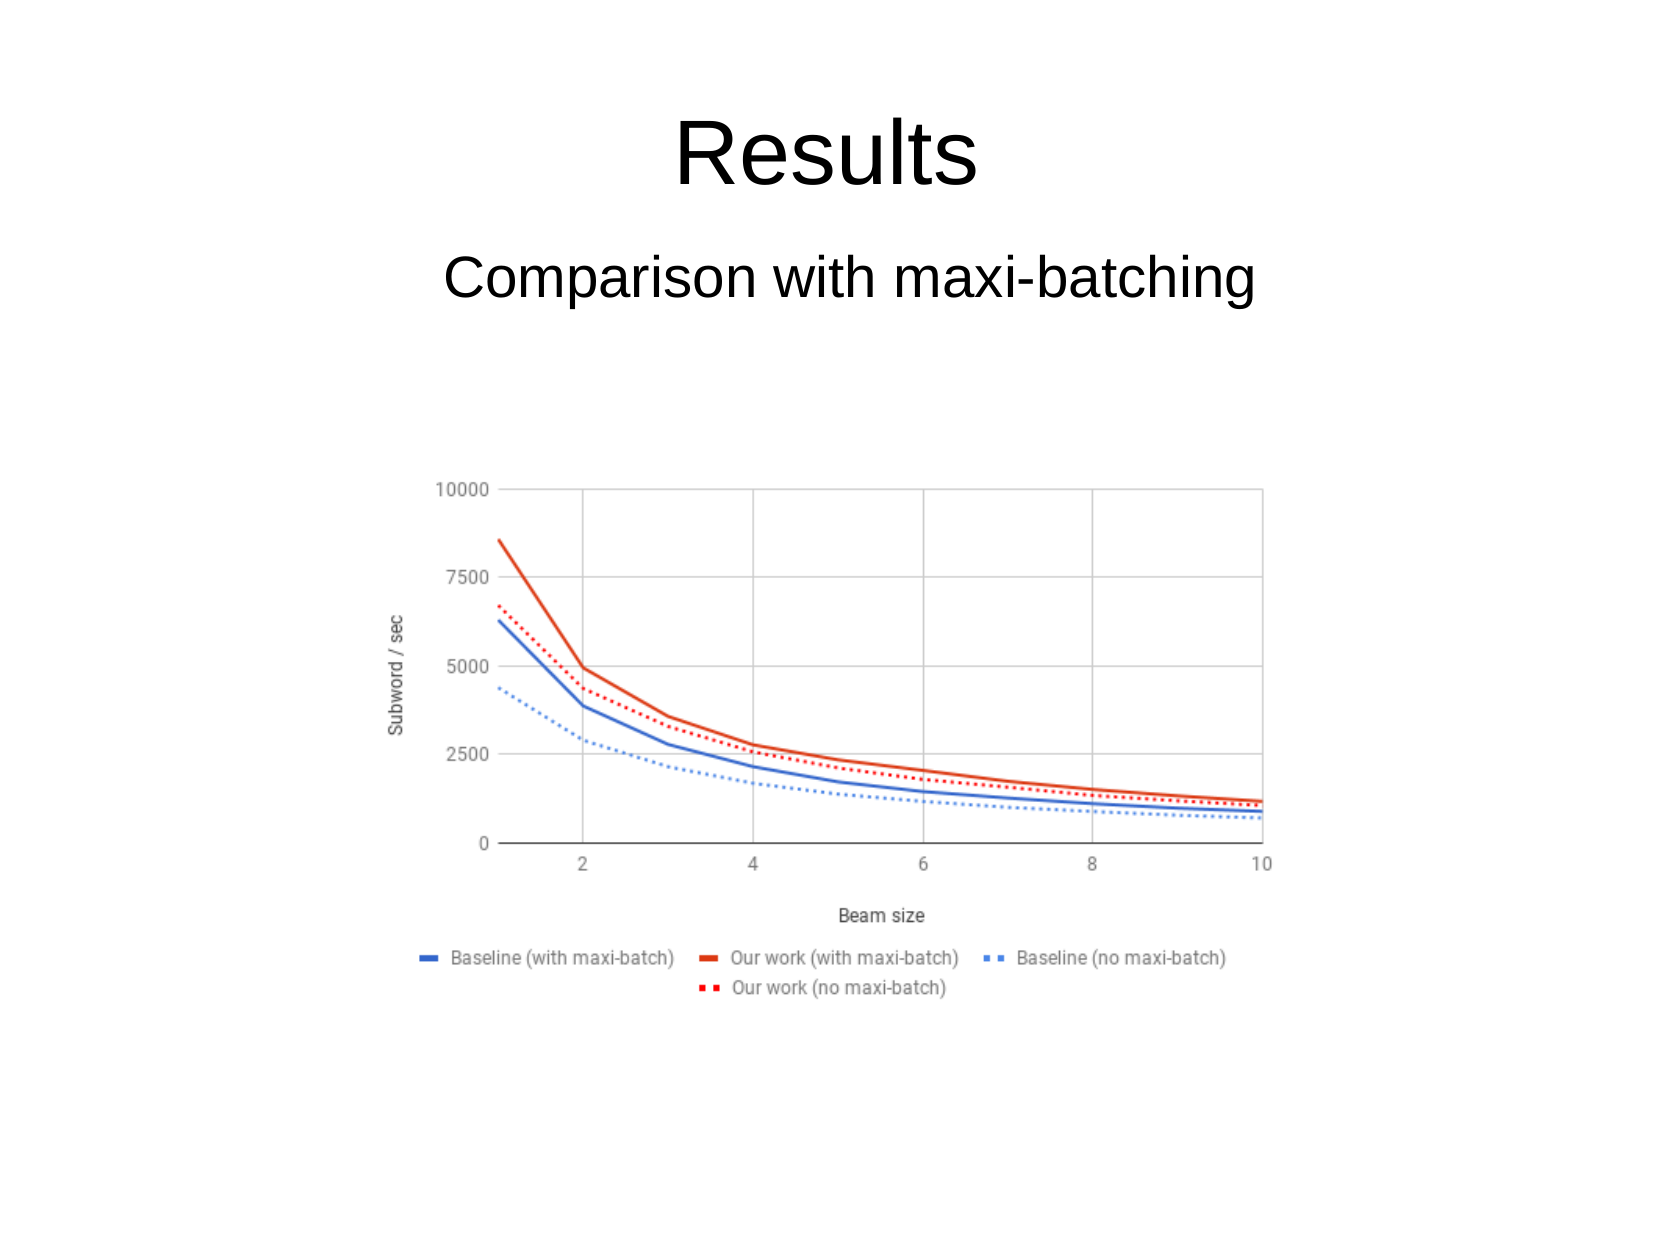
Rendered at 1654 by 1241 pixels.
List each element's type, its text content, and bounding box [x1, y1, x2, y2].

title Results [82, 49, 1571, 257]
picture [354, 448, 1292, 1029]
title Comparison with maxi-batching [342, 212, 1359, 343]
